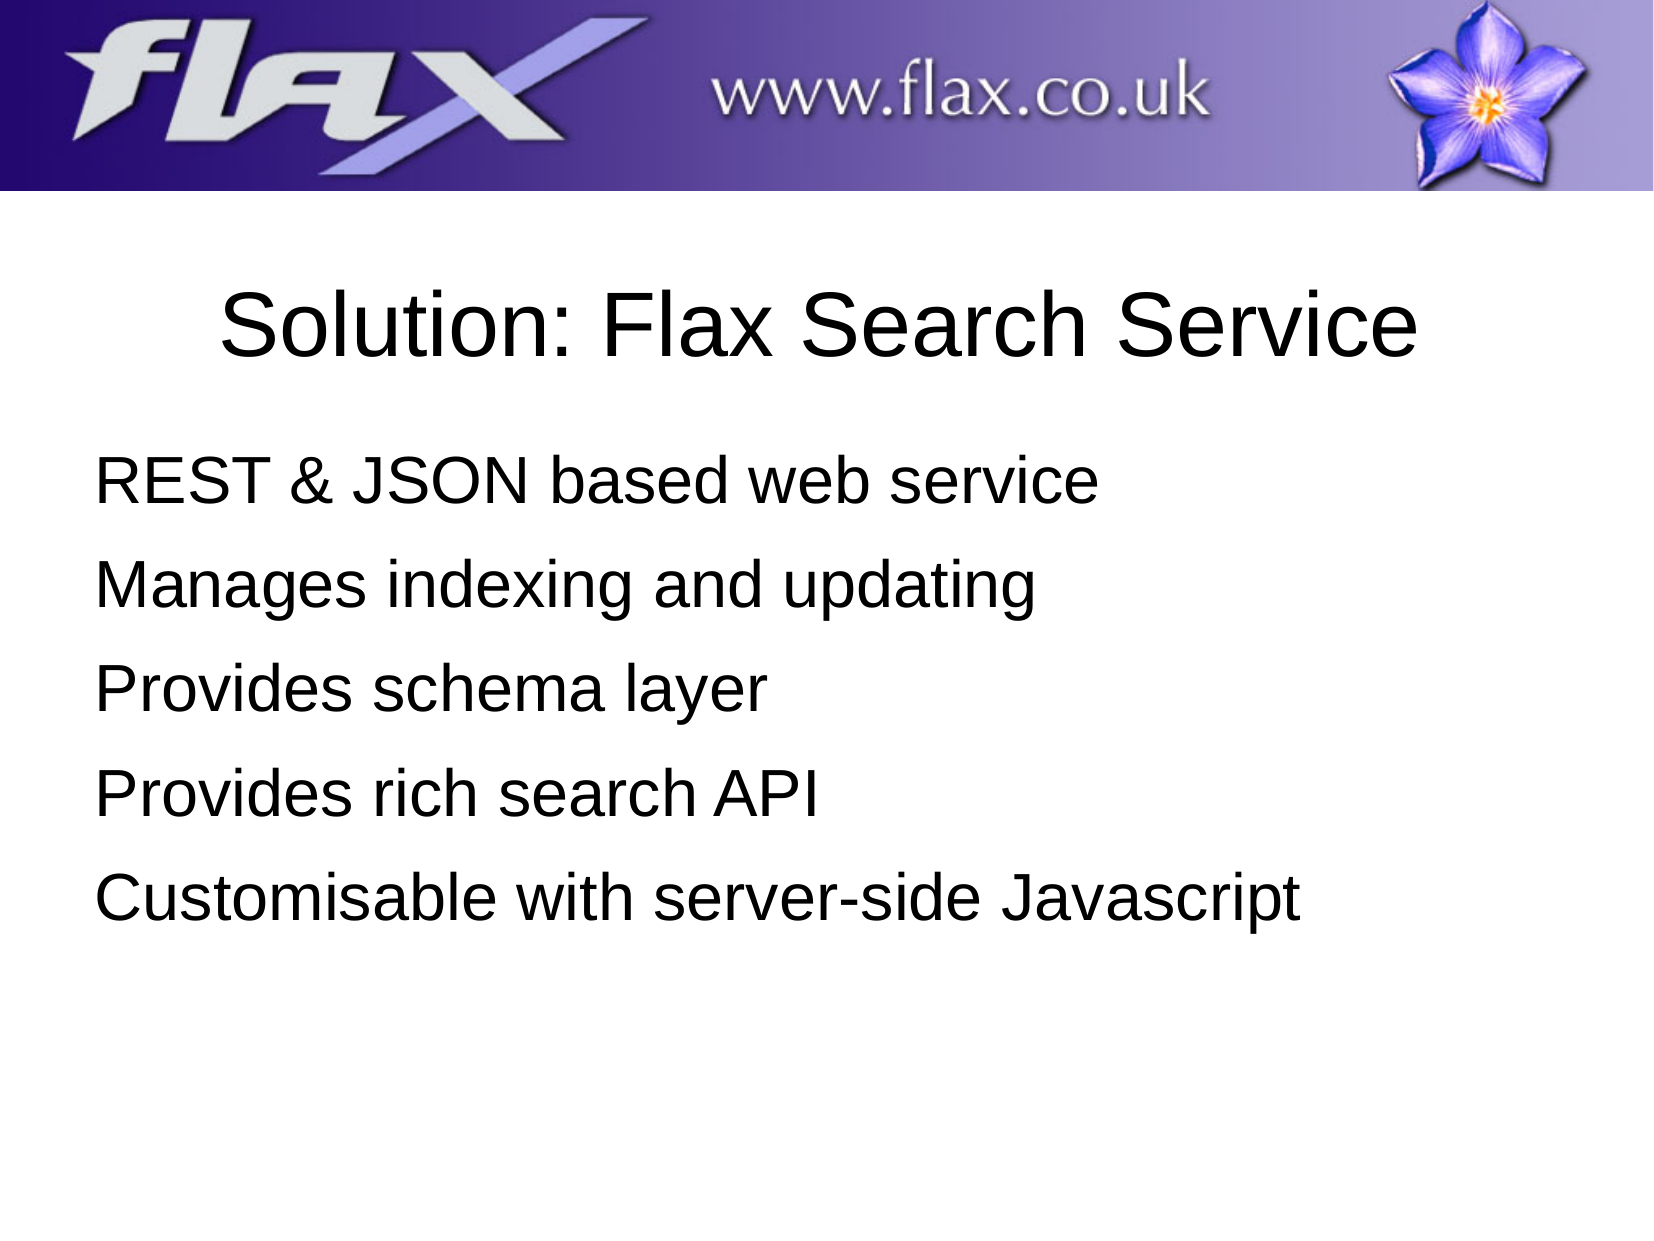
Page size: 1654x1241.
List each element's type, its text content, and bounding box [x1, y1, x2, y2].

picture [0, 0, 1654, 191]
title Solution: Flax Search Service [76, 236, 1565, 414]
list REST & JSON based web service Manages indexing and updating Provides schema layer Provides rich search API Customisable with server-side Javascript [76, 442, 1565, 1094]
